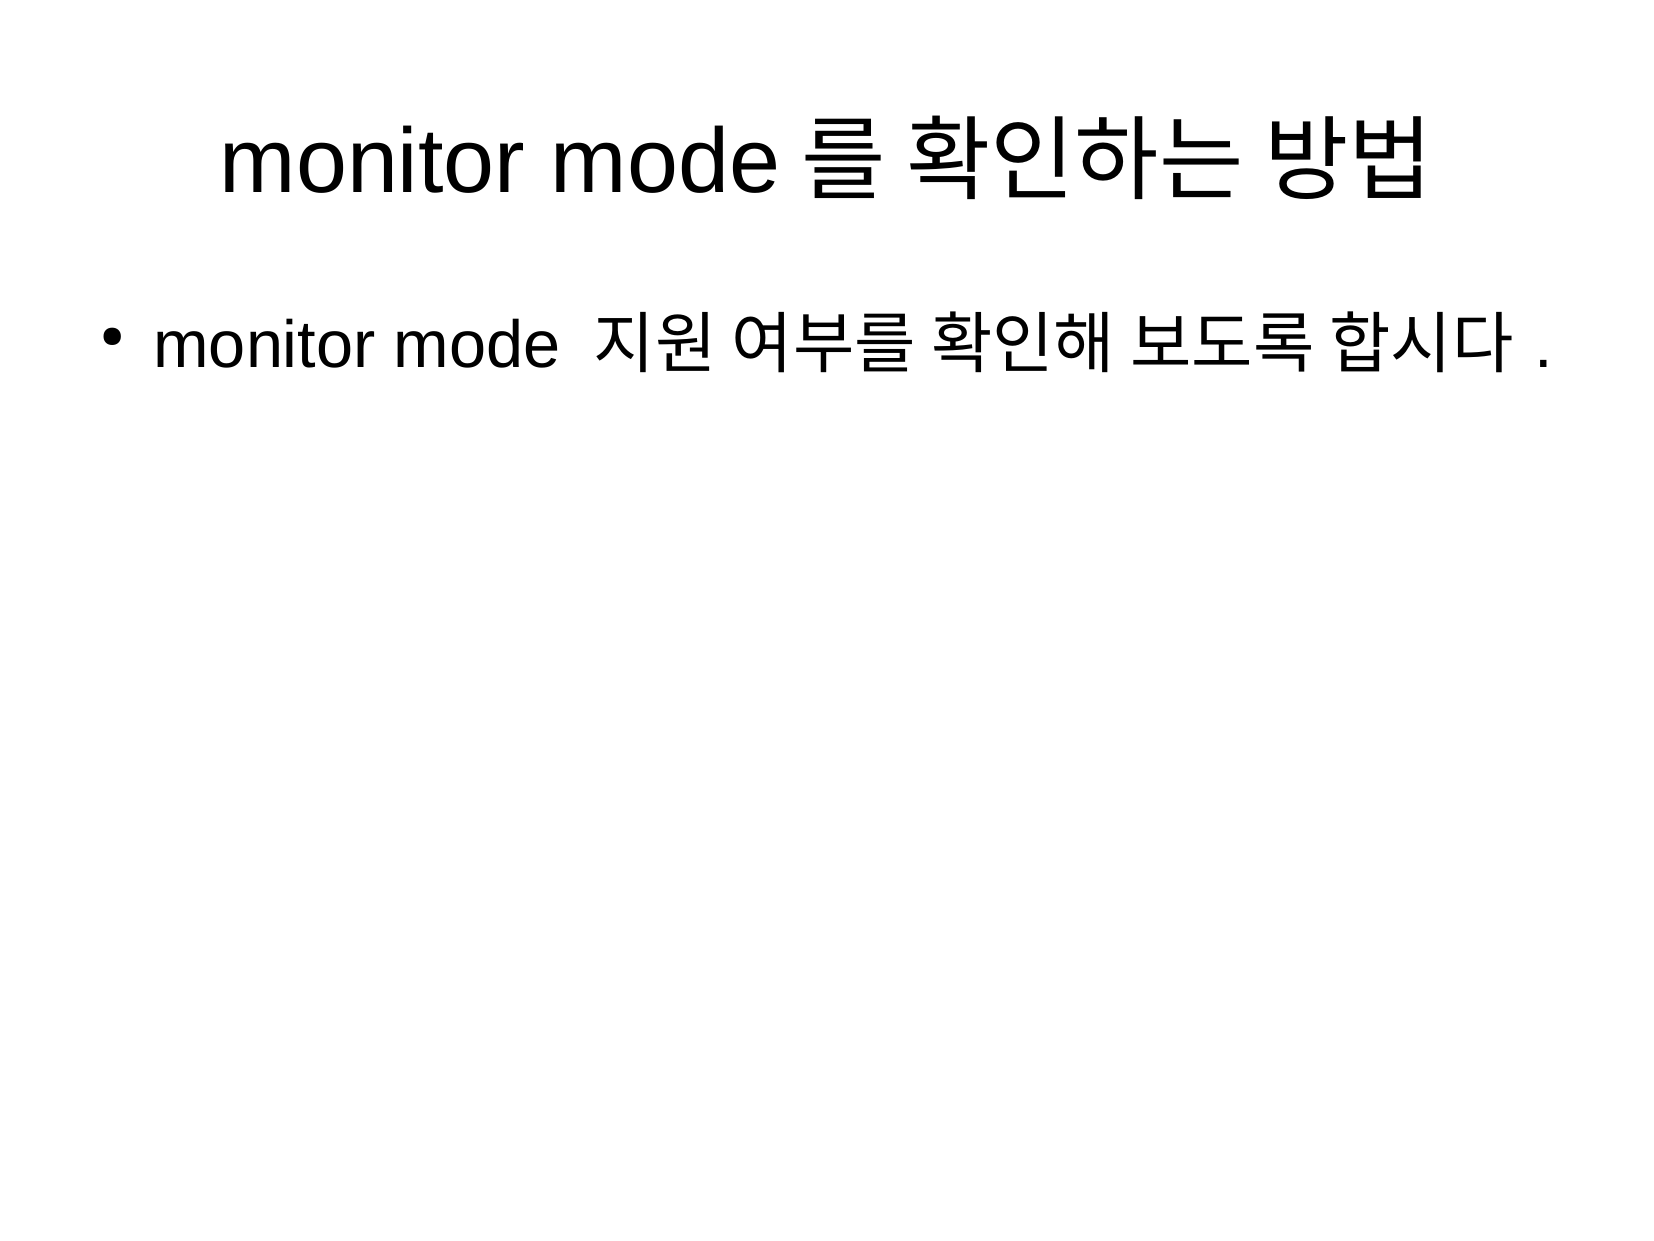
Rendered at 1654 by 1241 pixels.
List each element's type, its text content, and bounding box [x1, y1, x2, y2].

list monitor mode 지원 여부를 확인해 보도록 합시다. [82, 290, 1571, 1010]
title monitor mode를 확인하는 방법 [82, 49, 1571, 257]
